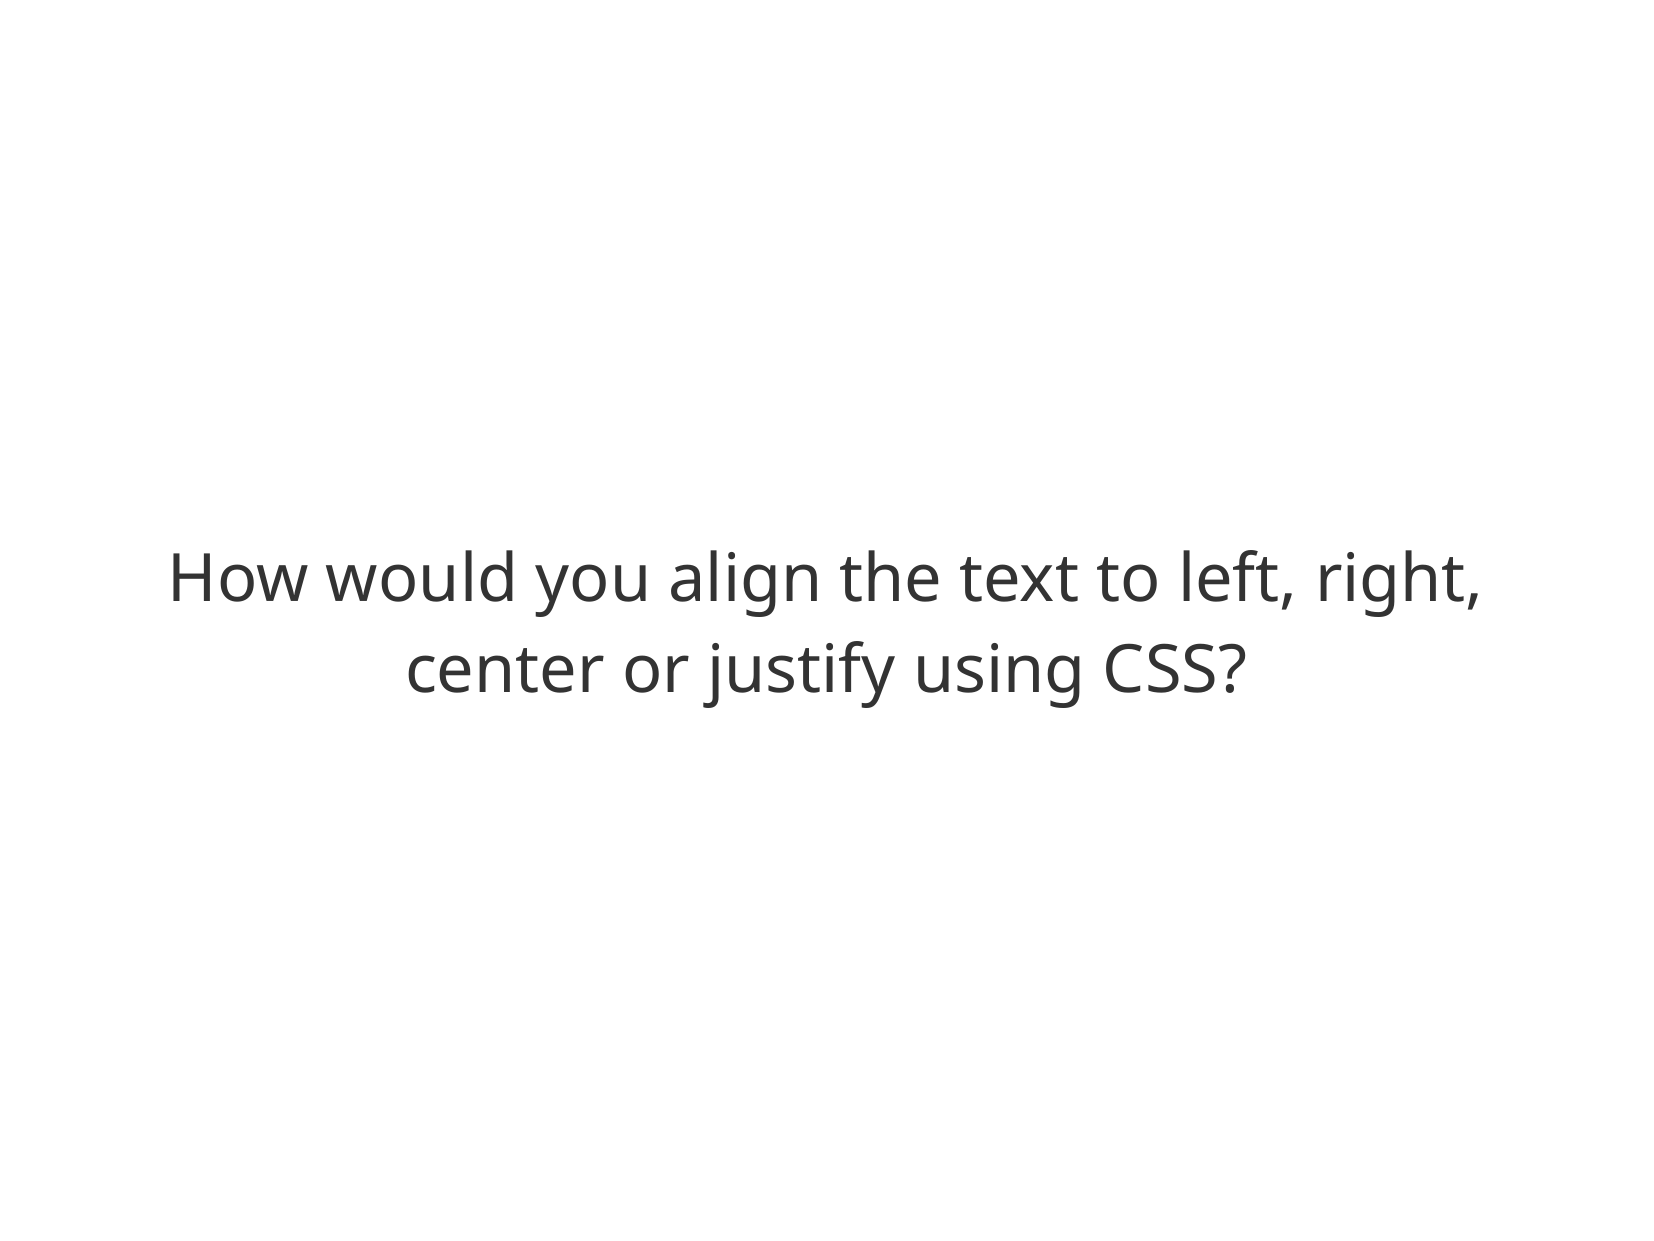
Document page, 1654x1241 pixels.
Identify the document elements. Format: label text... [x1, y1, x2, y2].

subtitle How would you align the text to left, right, center or justify using CSS? [82, 49, 1571, 1193]
